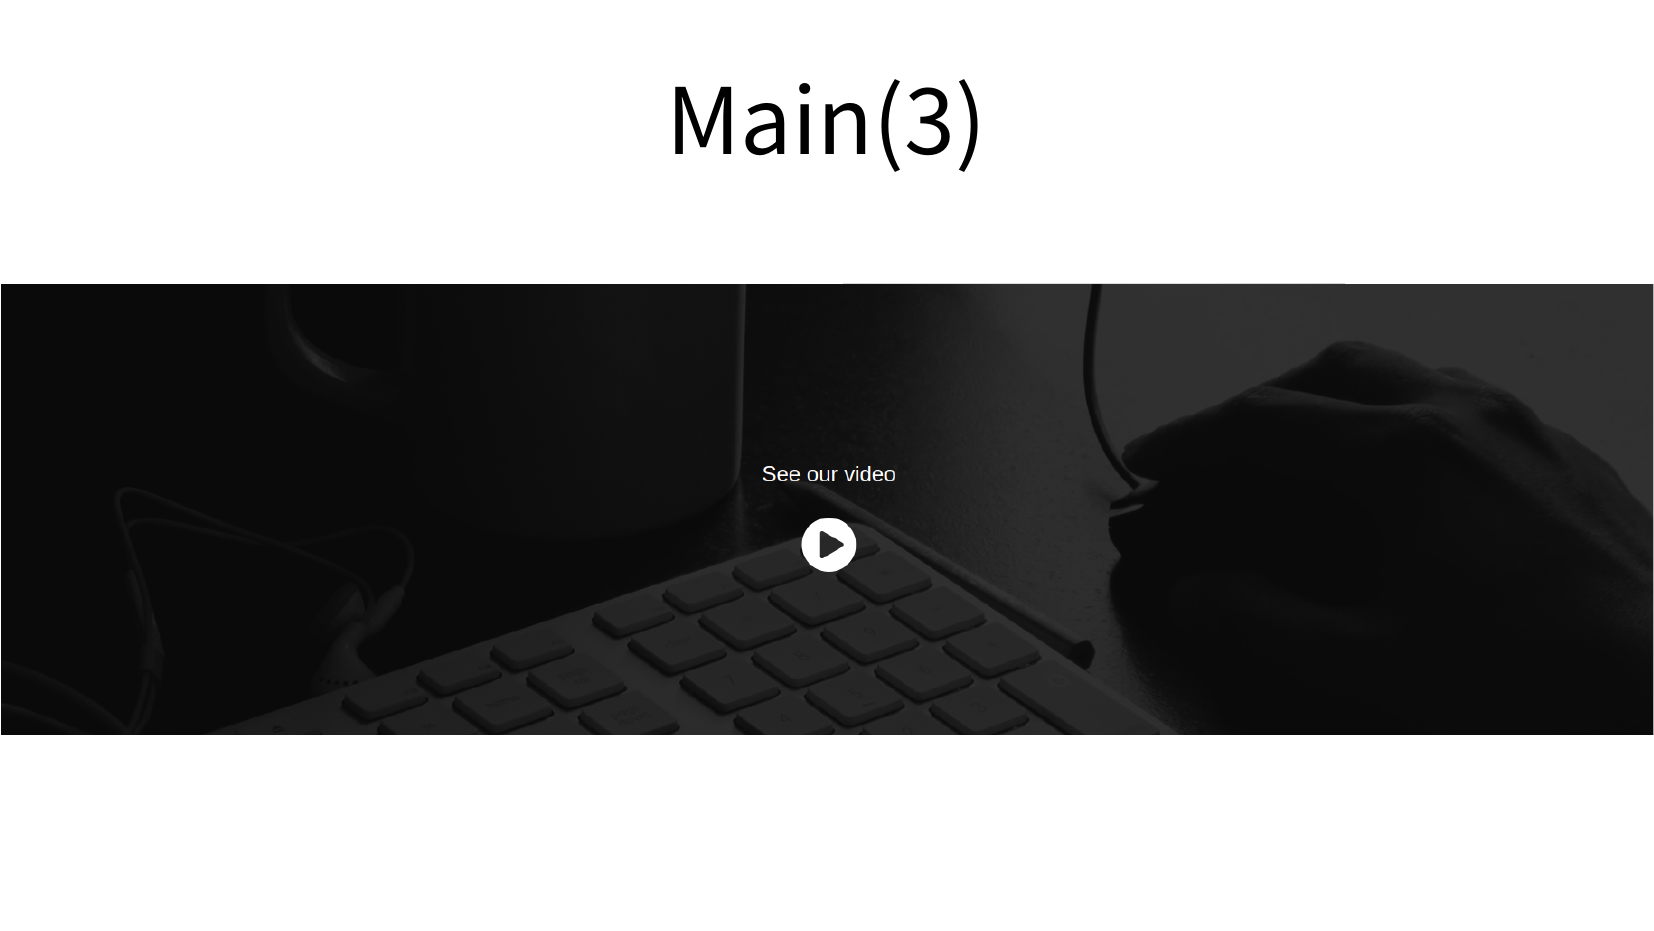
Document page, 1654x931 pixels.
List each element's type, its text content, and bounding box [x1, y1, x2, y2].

title Main(3) [82, 37, 1571, 193]
picture [1, 283, 1654, 735]
